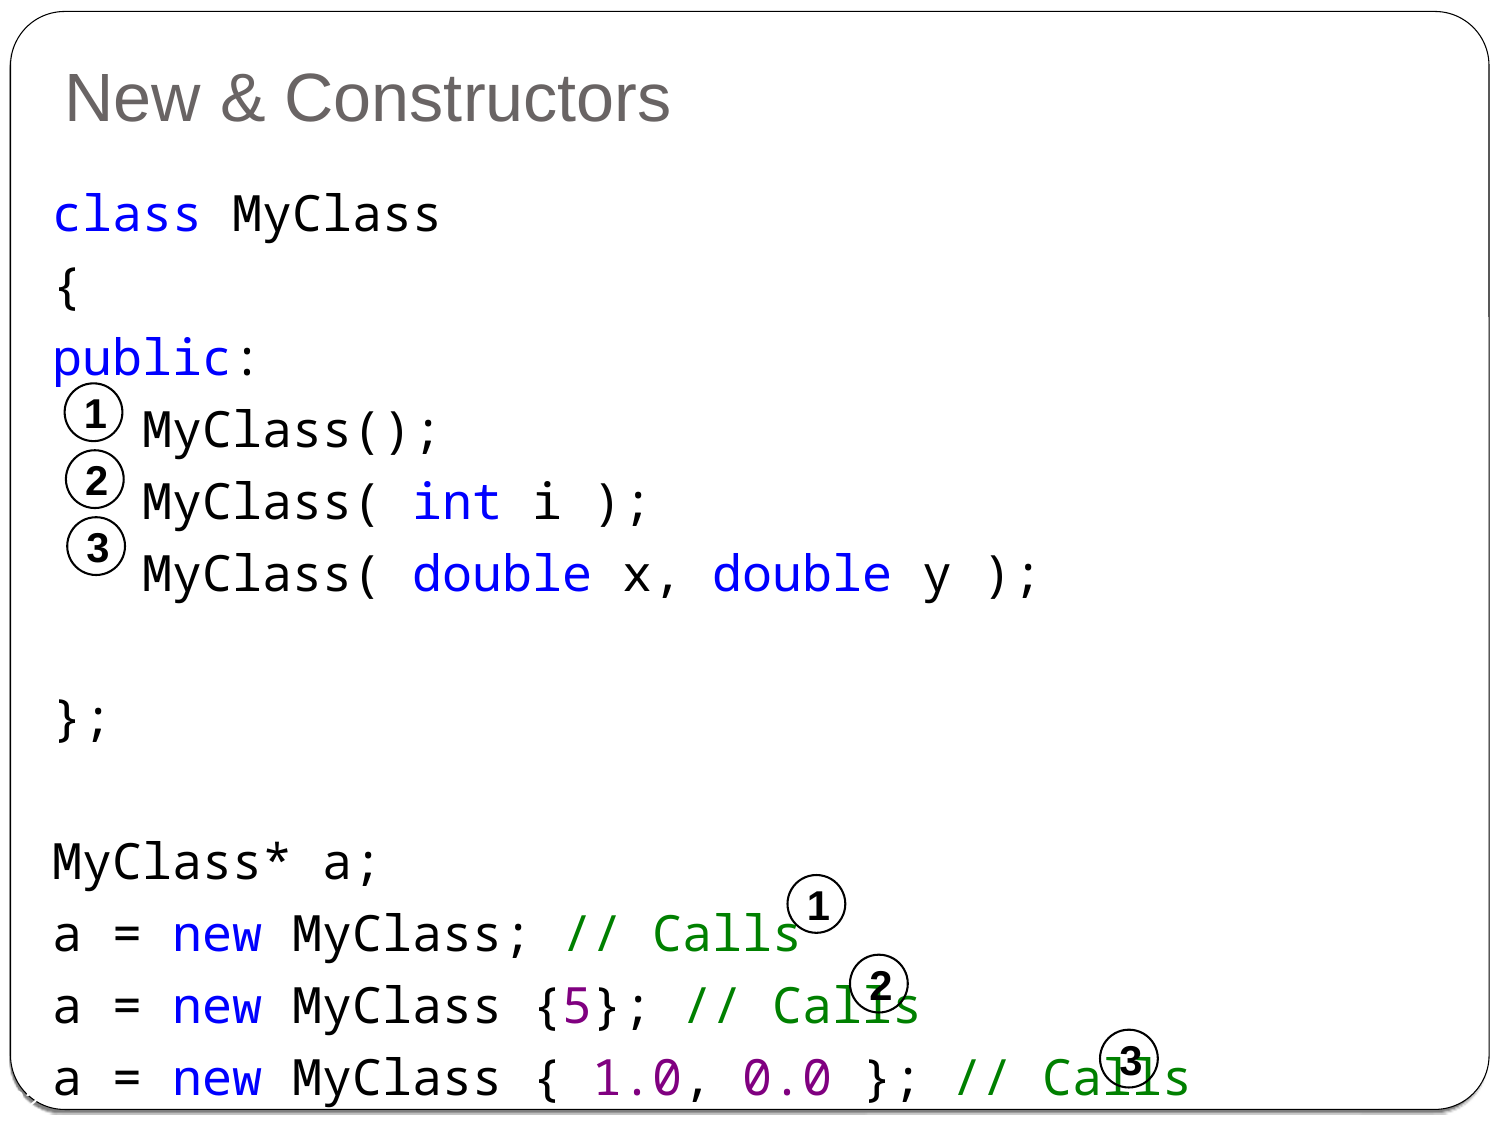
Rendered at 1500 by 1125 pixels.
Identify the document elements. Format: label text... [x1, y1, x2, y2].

text_box 1 [787, 875, 846, 933]
text_box 2 [65, 450, 124, 509]
title New & Constructors [50, 45, 1450, 150]
list class MyClass { public: MyClass(); MyClass( int i ); MyClass( double x, double y ); }; MyClass* a; a = new MyClass; // Calls a = new MyClass {5}; // Calls a = new MyClass { 1.0, 0.0 }; // Calls [37, 162, 1463, 1088]
text_box 3 [1100, 1029, 1158, 1088]
text_box 3 [67, 517, 126, 576]
text_box 1 [64, 383, 123, 442]
slide_number <number> [0, 1074, 50, 1125]
text_box 2 [849, 954, 908, 1013]
